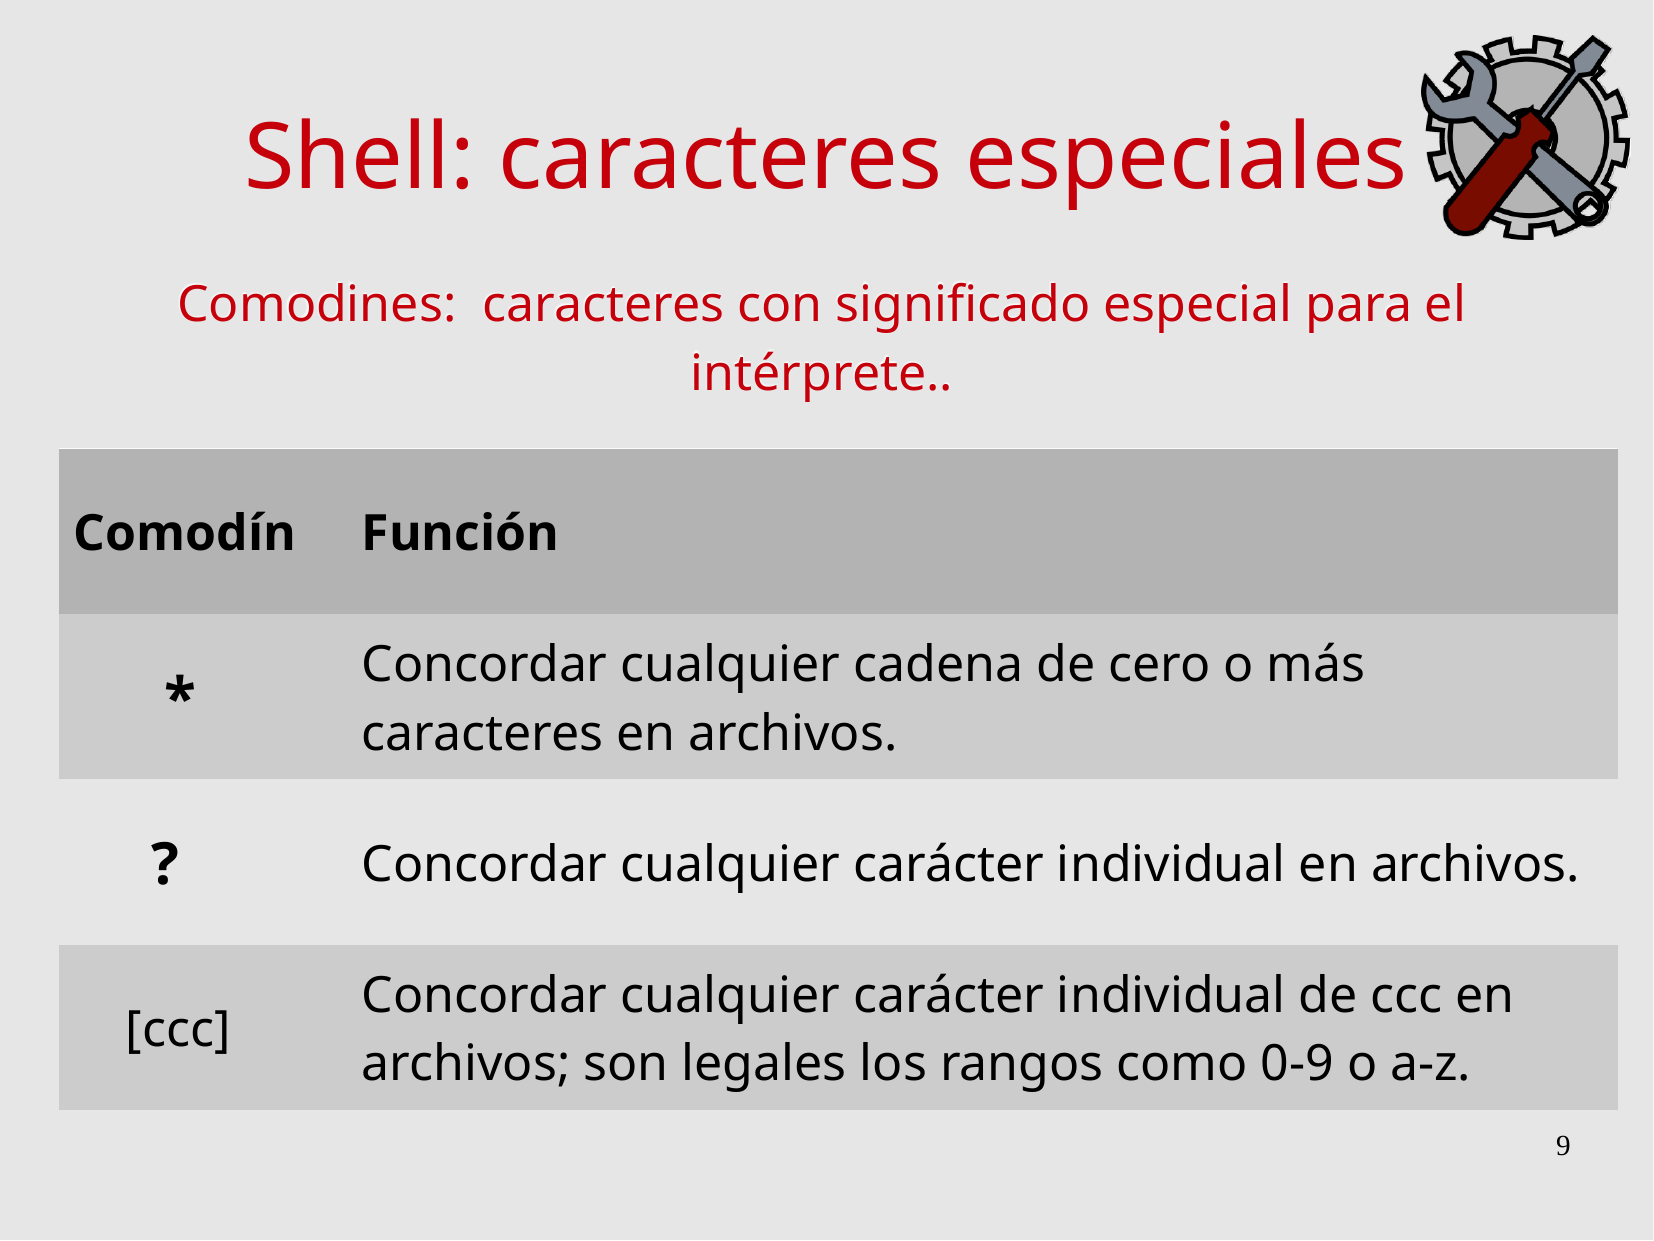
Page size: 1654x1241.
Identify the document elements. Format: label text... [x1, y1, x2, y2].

title Shell: caracteres especiales [82, 49, 1571, 257]
picture [1421, 35, 1630, 240]
table_cell * [59, 614, 347, 779]
table_cell Concordar cualquier carácter individual de ccc en archivos; son legales los rangos como 0-9 o a-z. [347, 945, 1618, 1110]
table_cell ? [59, 779, 347, 945]
table_header Comodín [59, 449, 347, 614]
table_cell [ccc] [59, 945, 347, 1110]
table_cell Concordar cualquier cadena de cero o más caracteres en archivos. [347, 614, 1618, 779]
table_header Función [347, 449, 1618, 614]
table_cell Concordar cualquier carácter individual en archivos. [347, 779, 1618, 945]
text_box Comodines: caracteres con significado especial para el intérprete.. [162, 260, 1491, 386]
